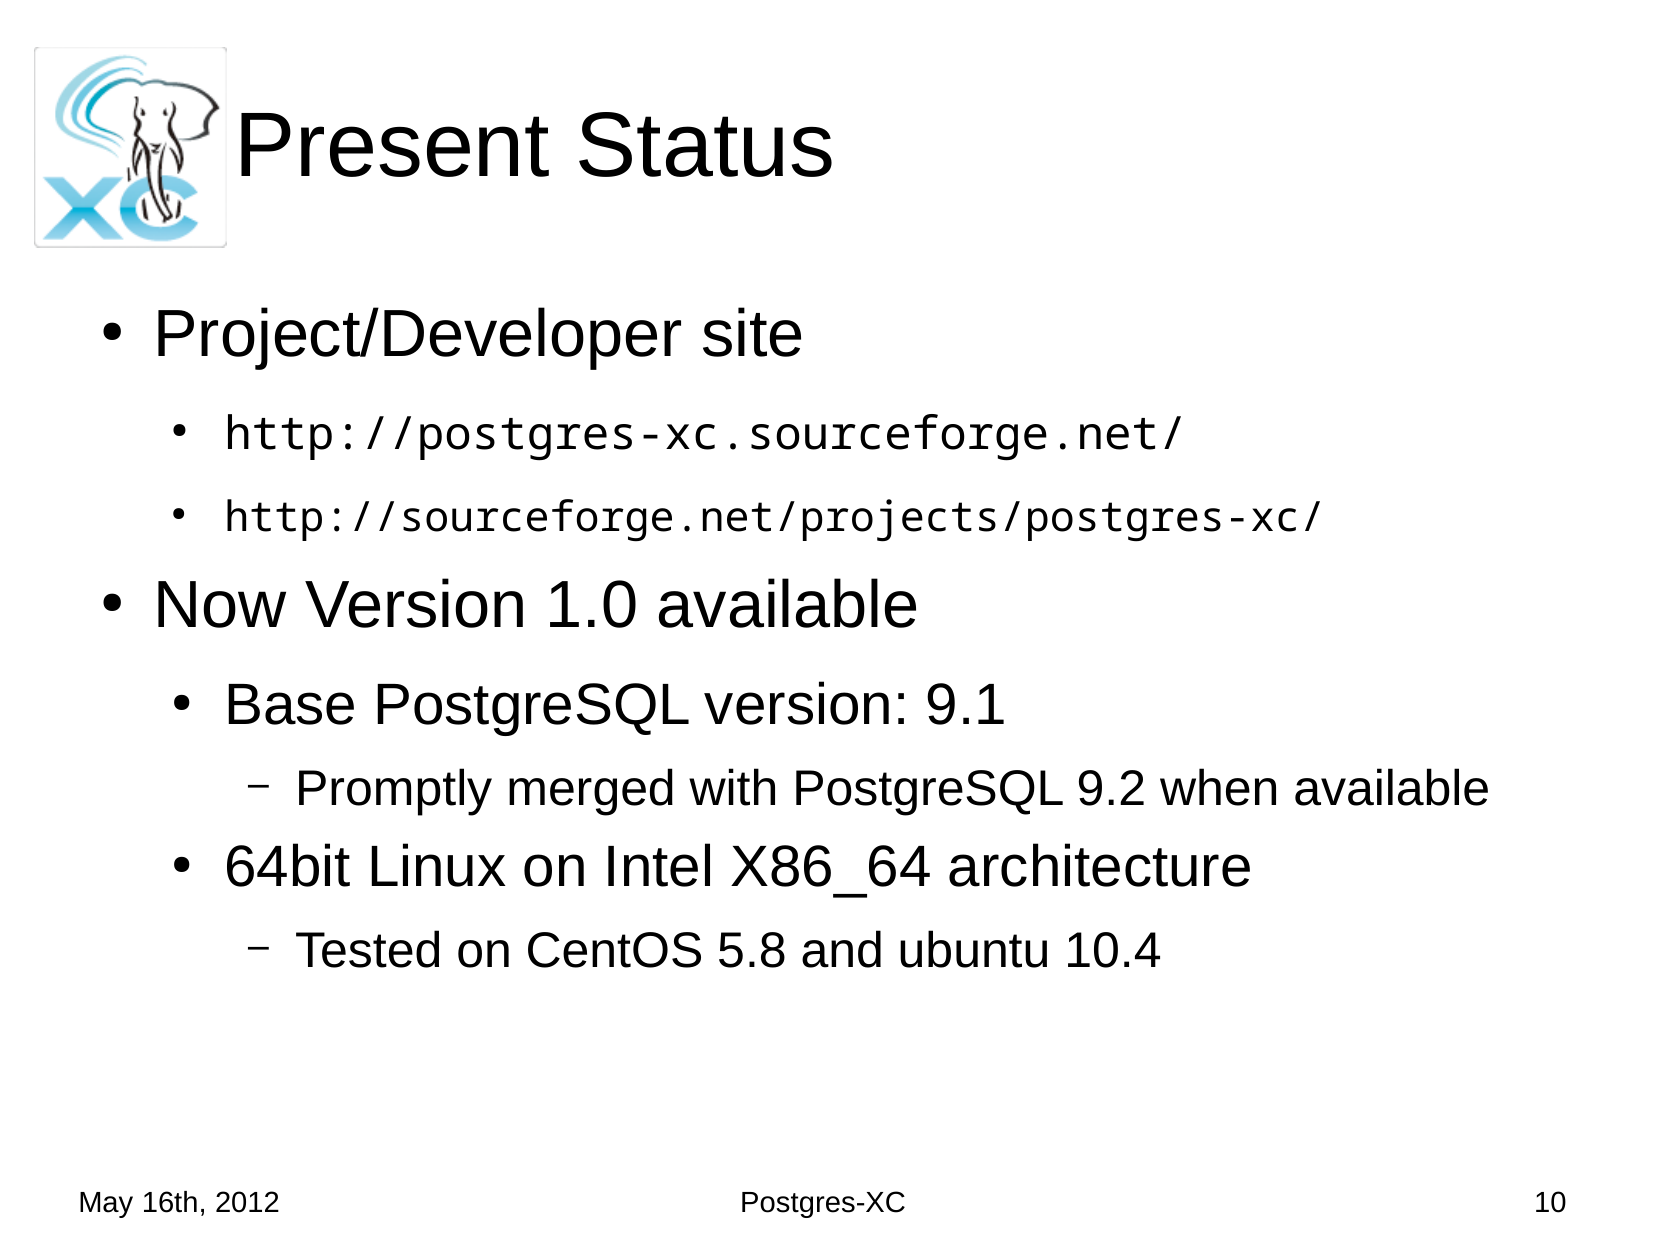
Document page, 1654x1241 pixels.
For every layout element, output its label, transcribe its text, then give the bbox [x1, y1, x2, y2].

list Project/Developer site http://postgres-xc.sourceforge.net/ http://sourceforge.net/projects/postgres-xc/ Now Version 1.0 available Base PostgreSQL version: 9.1 Promptly merged with PostgreSQL 9.2 when available 64bit Linux on Intel X86_64 architecture Tested on CentOS 5.8 and ubuntu 10.4 [82, 296, 1571, 1115]
picture [34, 47, 227, 248]
title Present Status [234, 40, 1599, 248]
